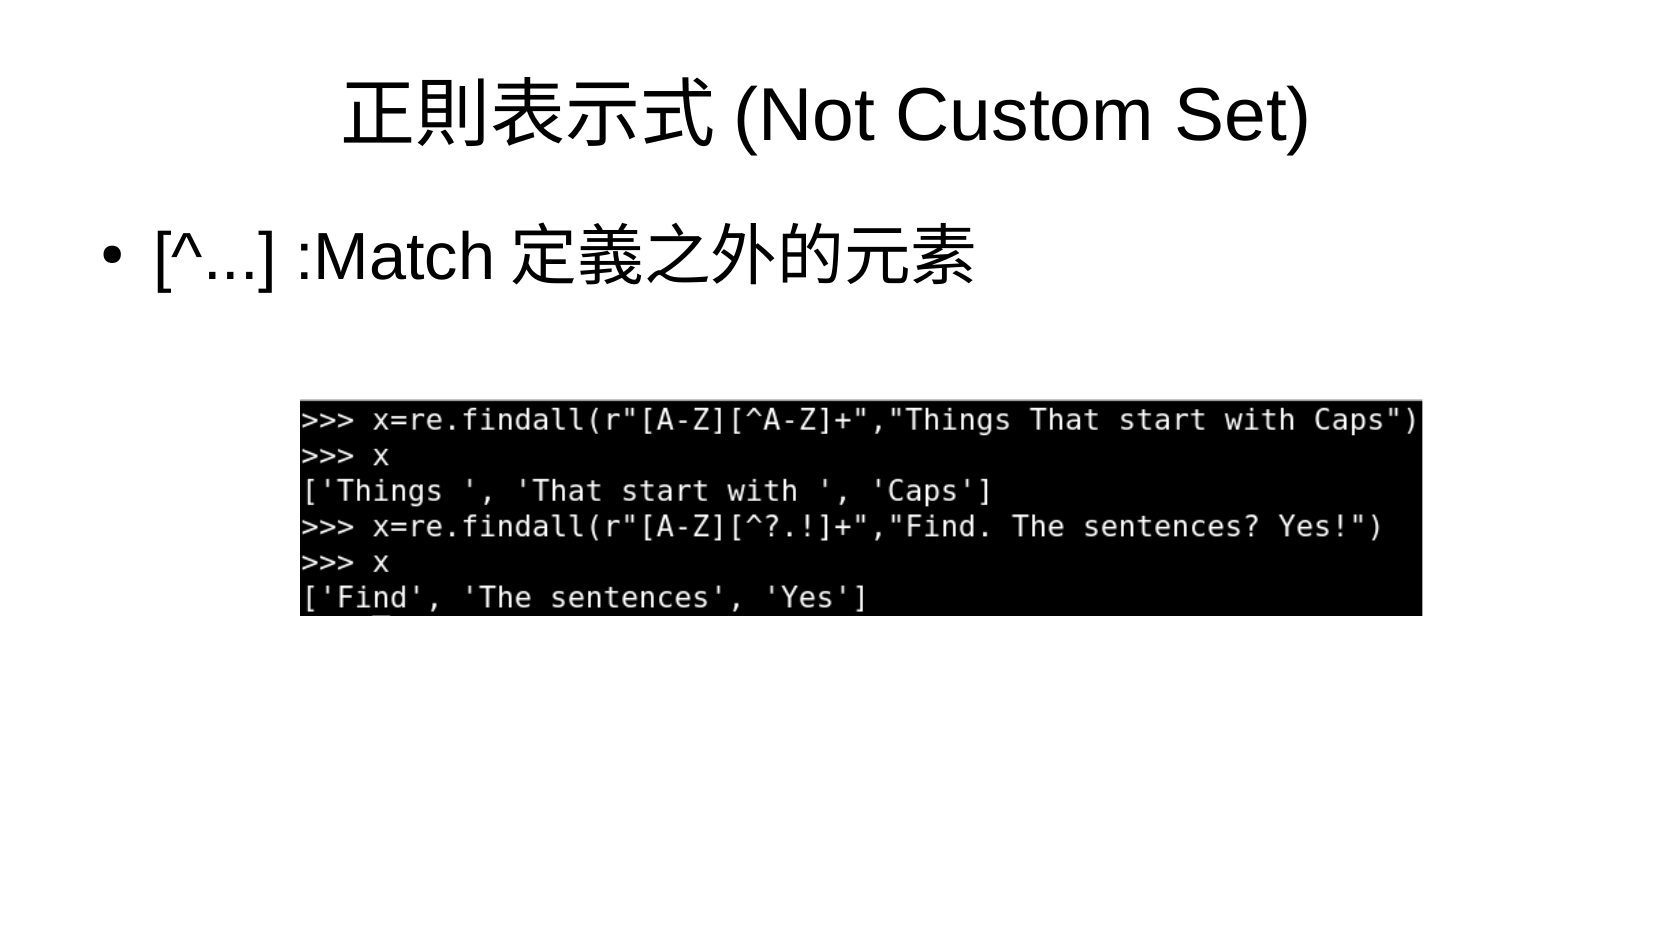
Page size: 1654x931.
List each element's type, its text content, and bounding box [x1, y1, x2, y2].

title 正則表示式(Not Custom Set) [82, 37, 1571, 193]
picture [300, 399, 1423, 616]
list [^...] :Match定義之外的元素 [82, 217, 1571, 758]
